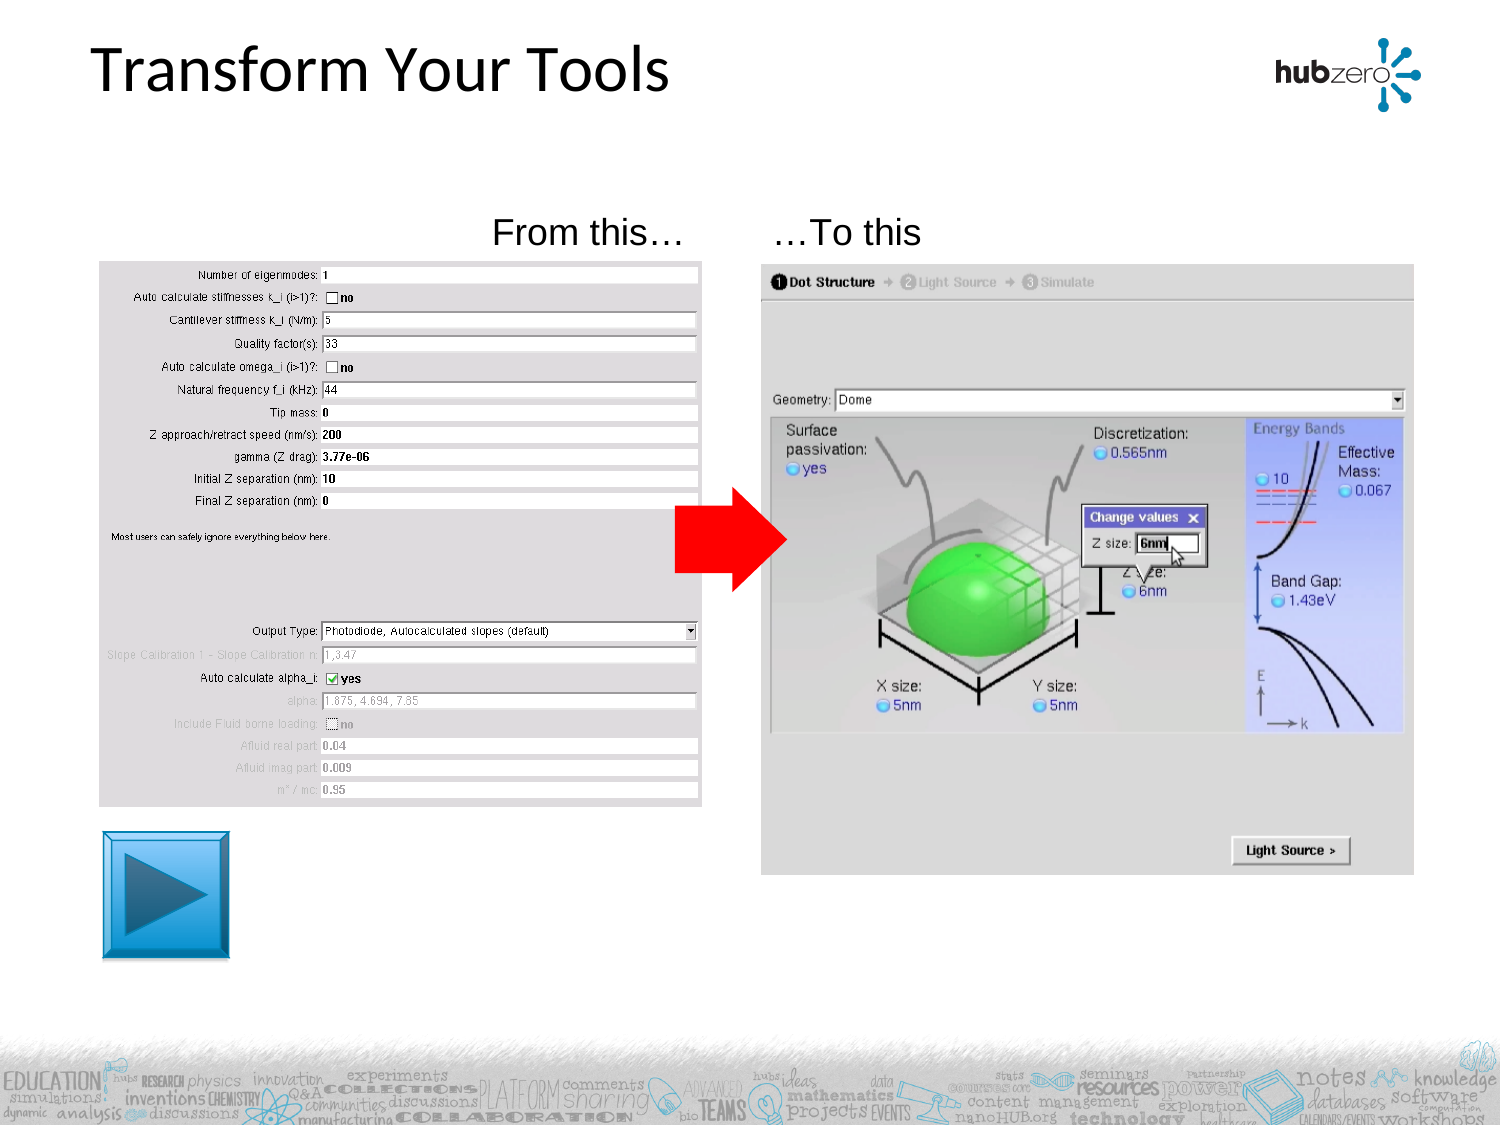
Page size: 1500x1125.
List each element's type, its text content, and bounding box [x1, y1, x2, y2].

text_box From this… [477, 199, 701, 261]
text_box [104, 832, 229, 958]
text_box …To this [757, 199, 937, 261]
text_box Transform Your Tools [75, 12, 1249, 118]
picture [761, 264, 1414, 875]
text_box [674, 486, 788, 593]
picture [1272, 35, 1424, 115]
picture [0, 1034, 1500, 1125]
picture [99, 261, 702, 808]
